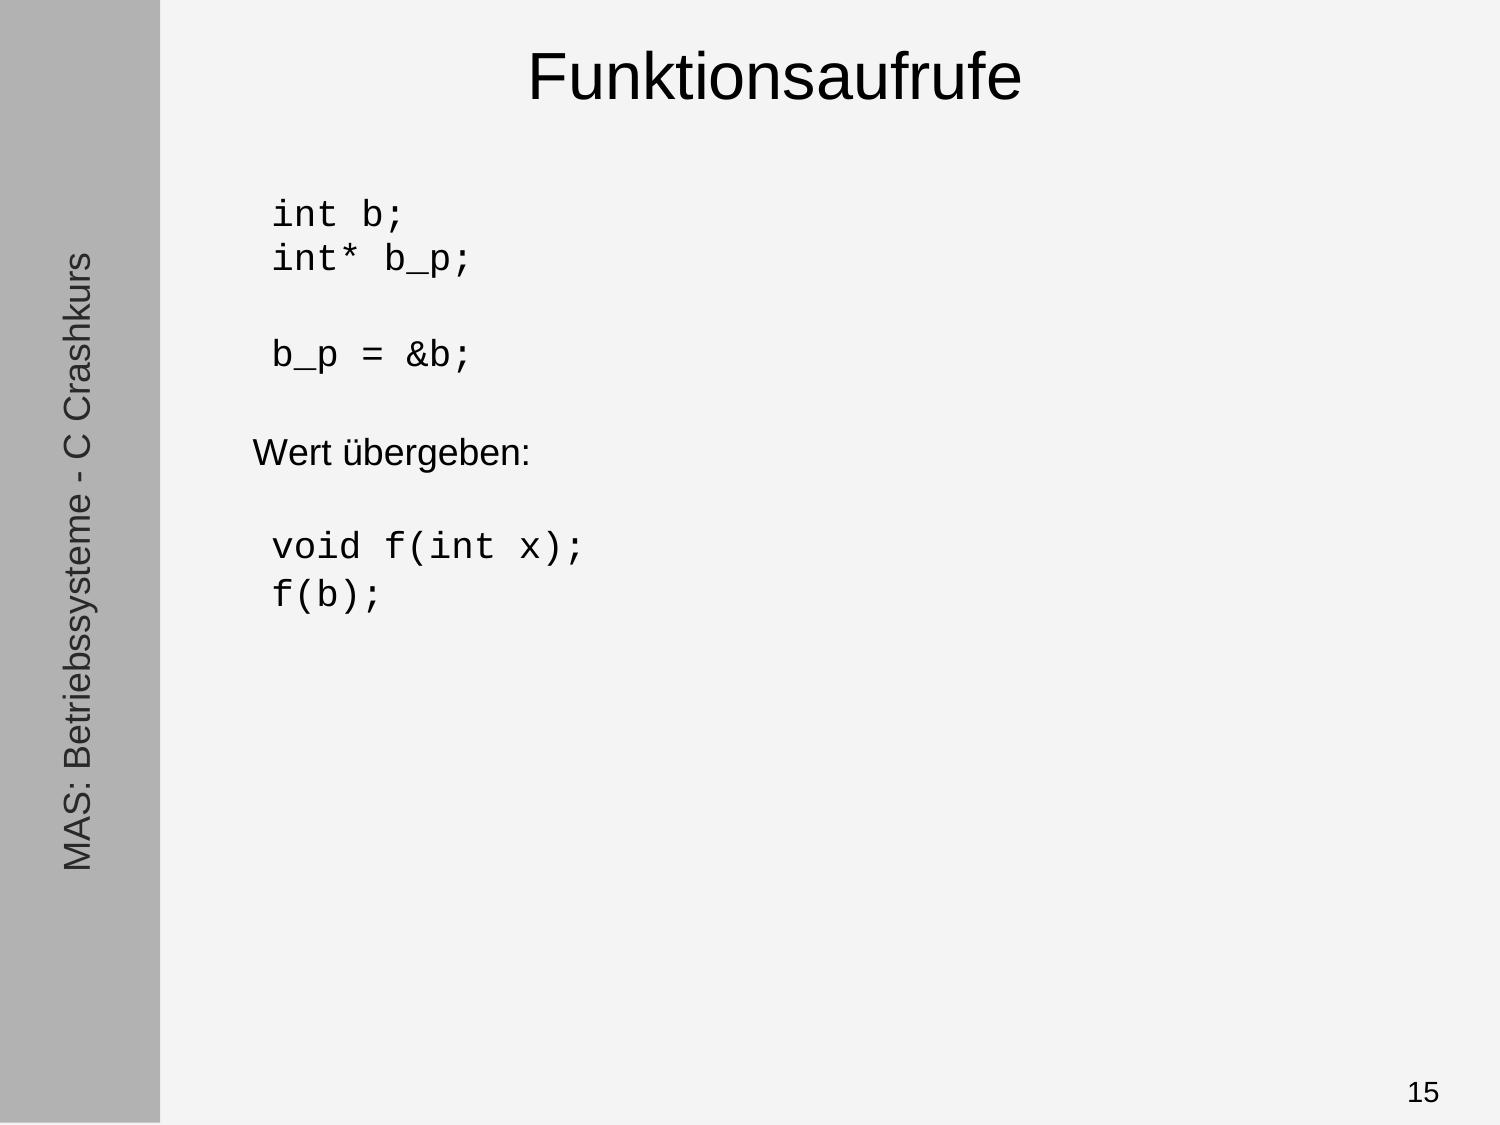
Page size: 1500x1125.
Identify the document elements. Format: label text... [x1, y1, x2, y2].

text_box 9 [1407, 1074, 1460, 1112]
text_box int b; int* b_p; b_p = &b; Wert übergeben: void f(int x); f(b); [237, 187, 1447, 892]
text_box [212, 162, 1460, 325]
text_box [0, 0, 160, 1122]
text_box Funktionsaufrufe [512, 27, 1040, 122]
text_box MAS: Betriebssysteme - C Crashkurs [46, 1, 125, 1124]
